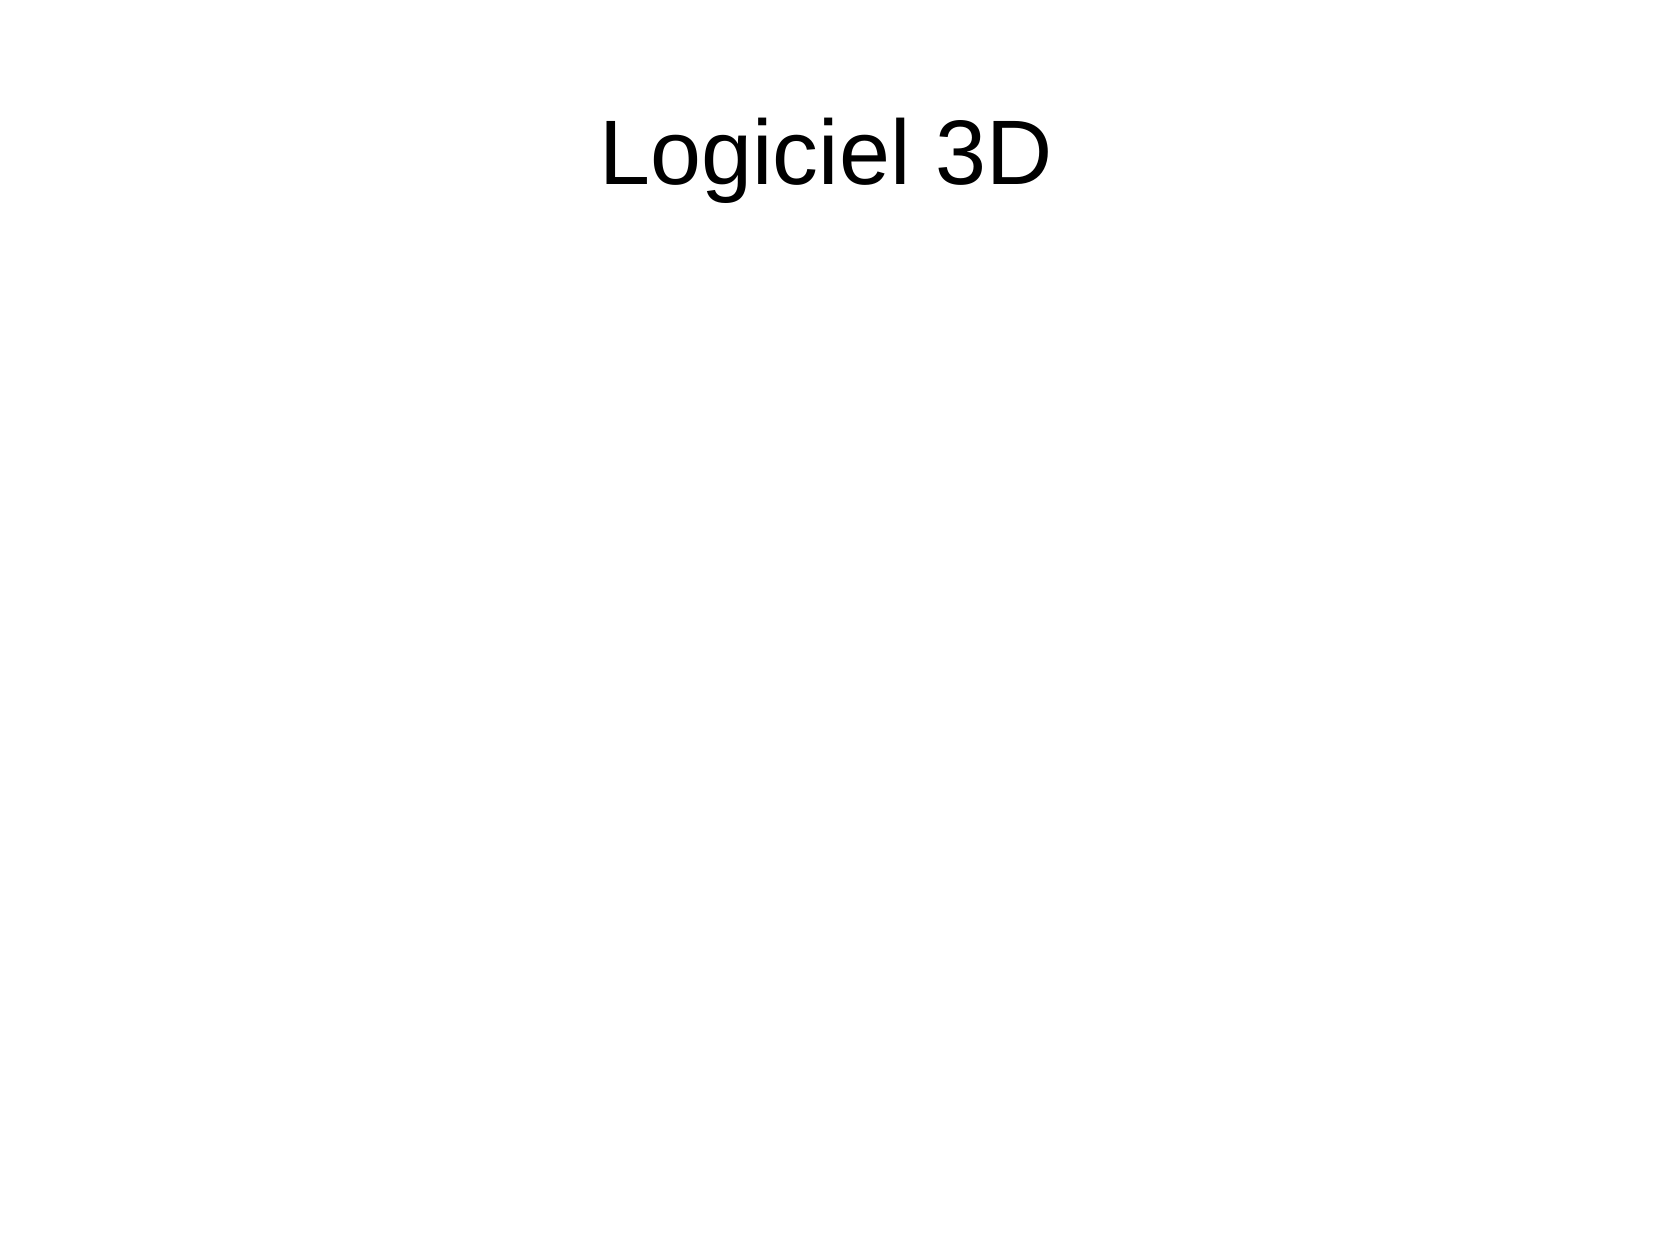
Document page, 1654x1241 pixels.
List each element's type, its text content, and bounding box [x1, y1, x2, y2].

title Logiciel 3D [82, 56, 1571, 250]
